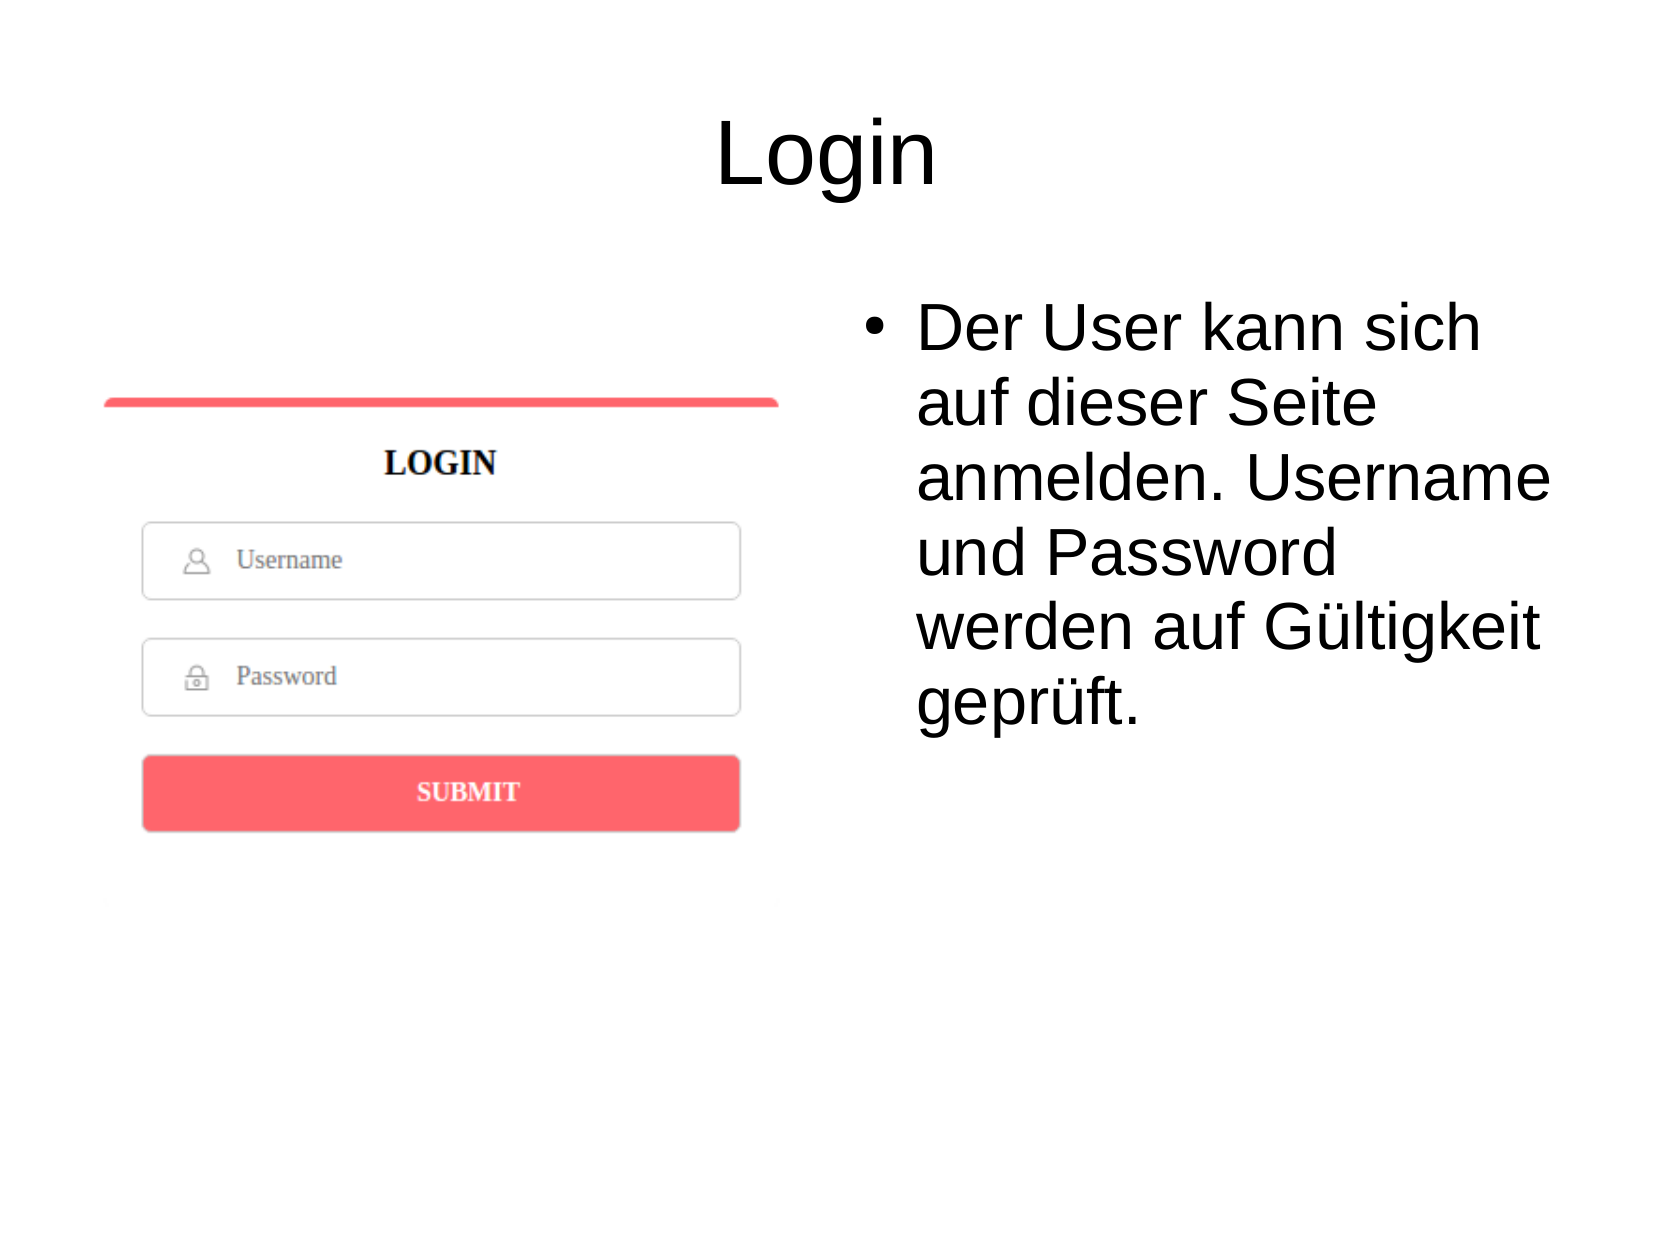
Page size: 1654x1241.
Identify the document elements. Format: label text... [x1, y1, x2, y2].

list Der User kann sich auf dieser Seite anmelden. Username und Password werden auf Gültigkeit geprüft. [845, 290, 1572, 1010]
picture [82, 385, 809, 914]
title Login [82, 49, 1571, 257]
